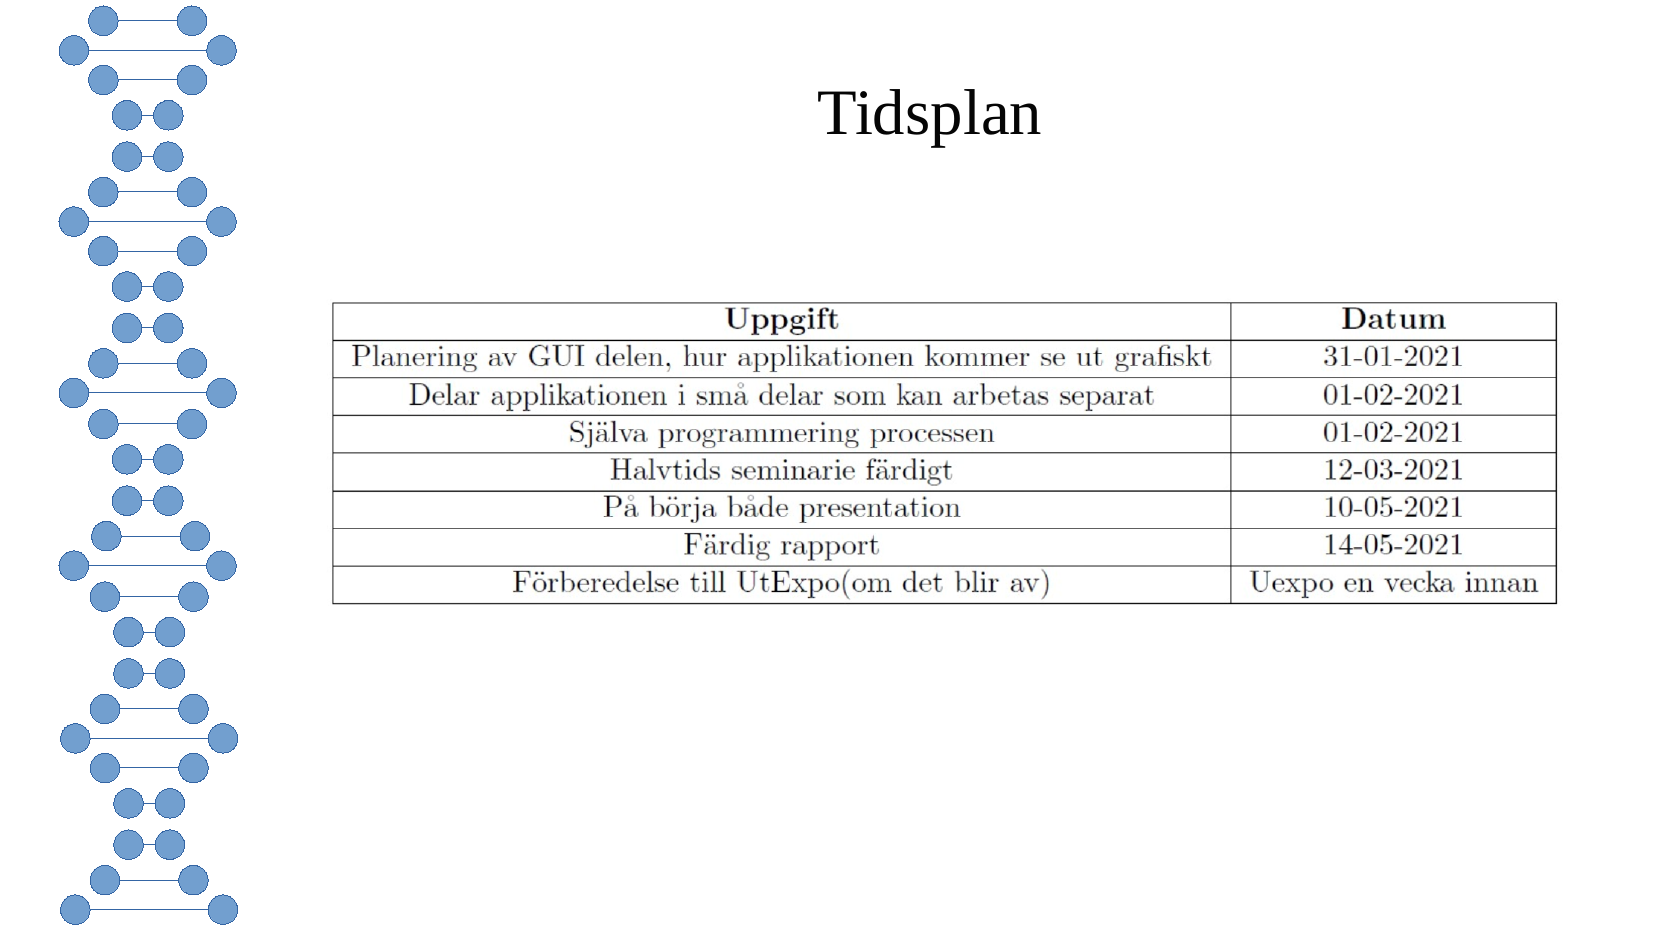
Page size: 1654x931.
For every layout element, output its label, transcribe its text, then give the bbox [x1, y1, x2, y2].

picture [285, 257, 1636, 674]
title Tidsplan [265, 35, 1595, 189]
